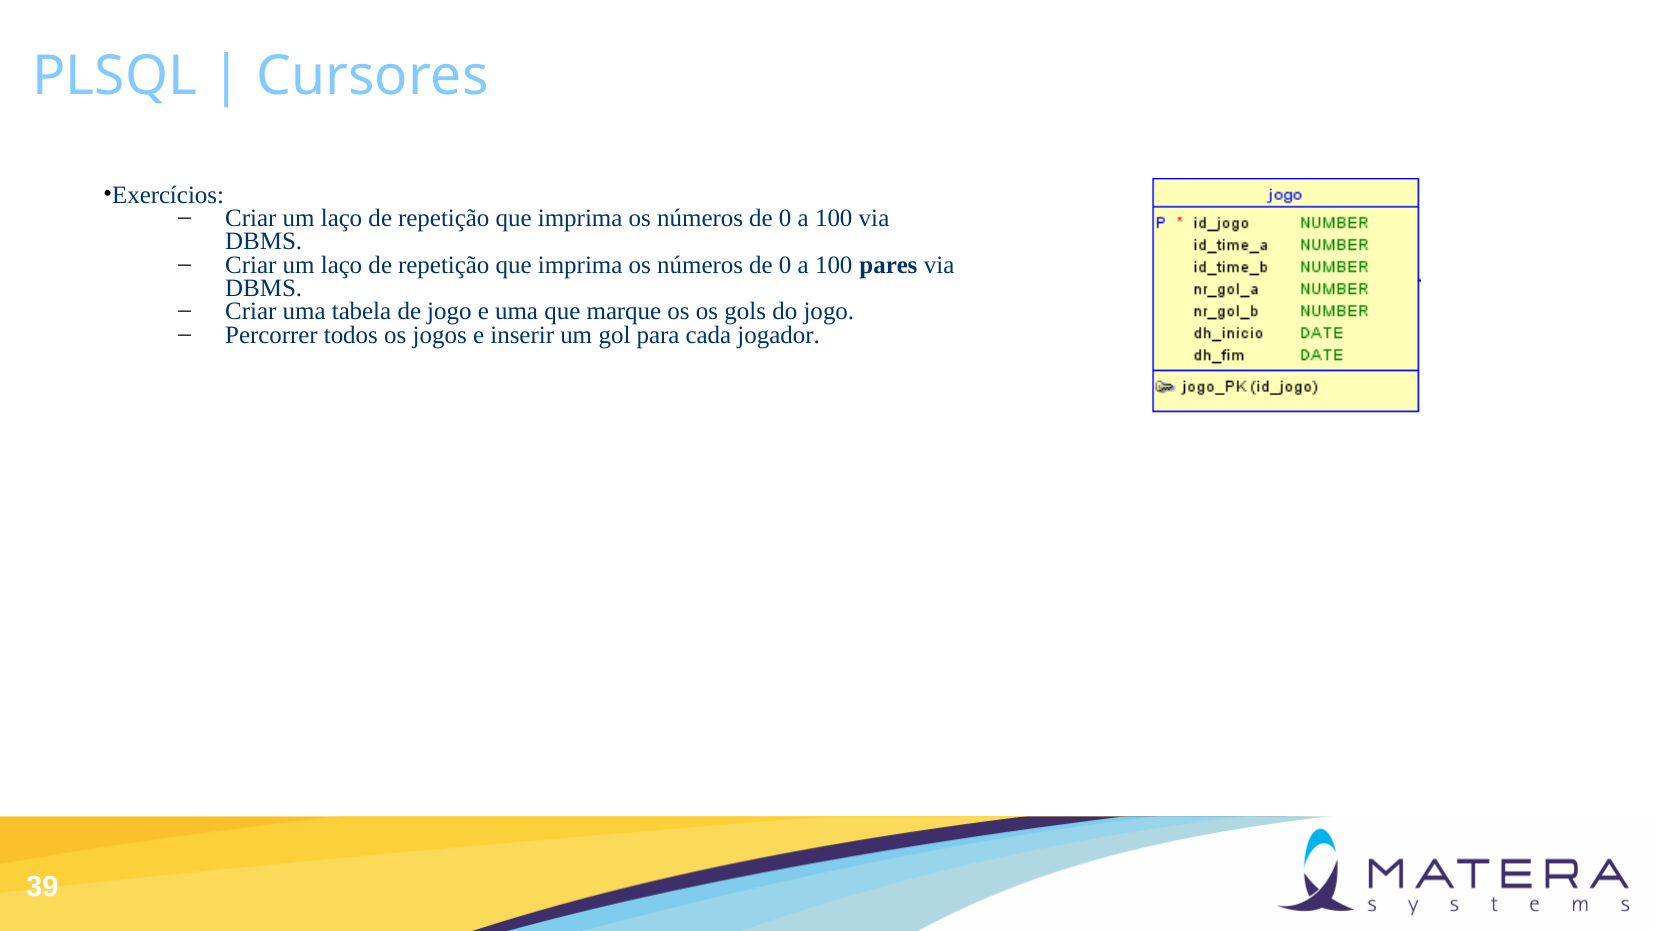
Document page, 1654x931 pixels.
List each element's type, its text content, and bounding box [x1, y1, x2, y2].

picture [0, 816, 1652, 931]
title PLSQL | Cursores [32, 24, 1628, 137]
text_box Exercícios: Criar um laço de repetição que imprima os números de 0 a 100 via DBMS. Criar um laço de repetição que imprima os números de 0 a 100 pares via DBMS. Criar uma tabela de jogo e uma que marque os os gols do jogo. Percorrer todos os jogos e inserir um gol para cada jogador. [88, 177, 975, 362]
picture [1151, 178, 1421, 414]
